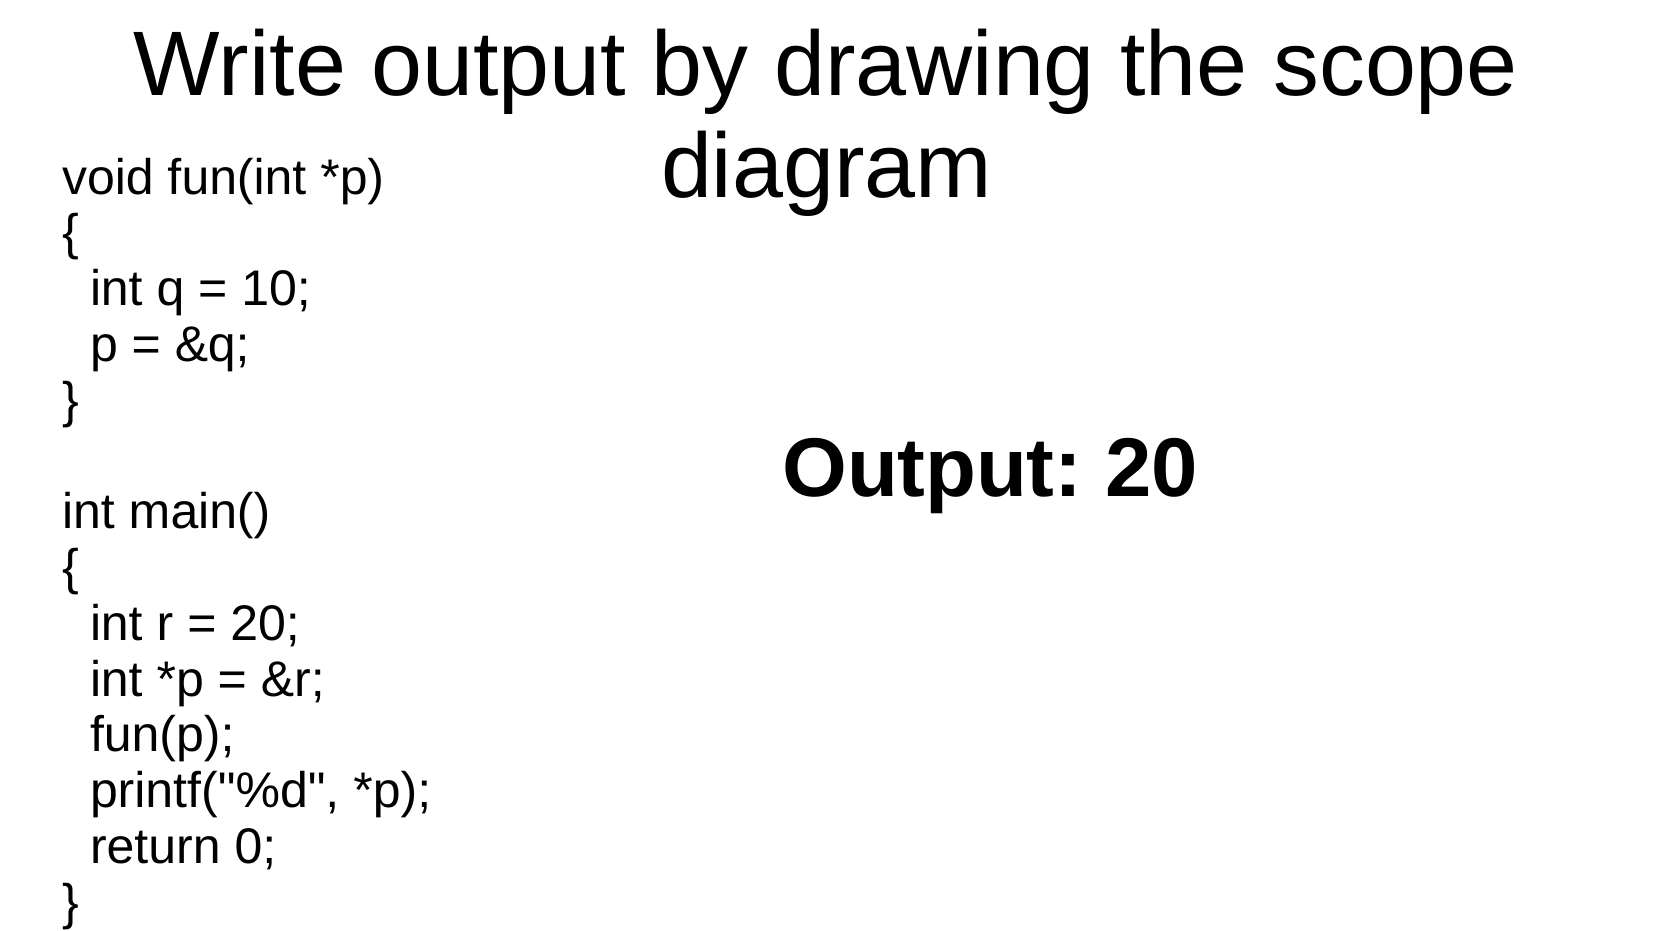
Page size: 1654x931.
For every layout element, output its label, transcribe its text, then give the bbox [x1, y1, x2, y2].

title Write output by drawing the scope diagram [82, 12, 1571, 218]
text_box void fun(int *p) { int q = 10; p = &q; } int main() { int r = 20; int *p = &r; fun(p); printf("%d", *p); return 0; } [47, 141, 1524, 931]
text_box Output: 20 [767, 413, 1388, 522]
